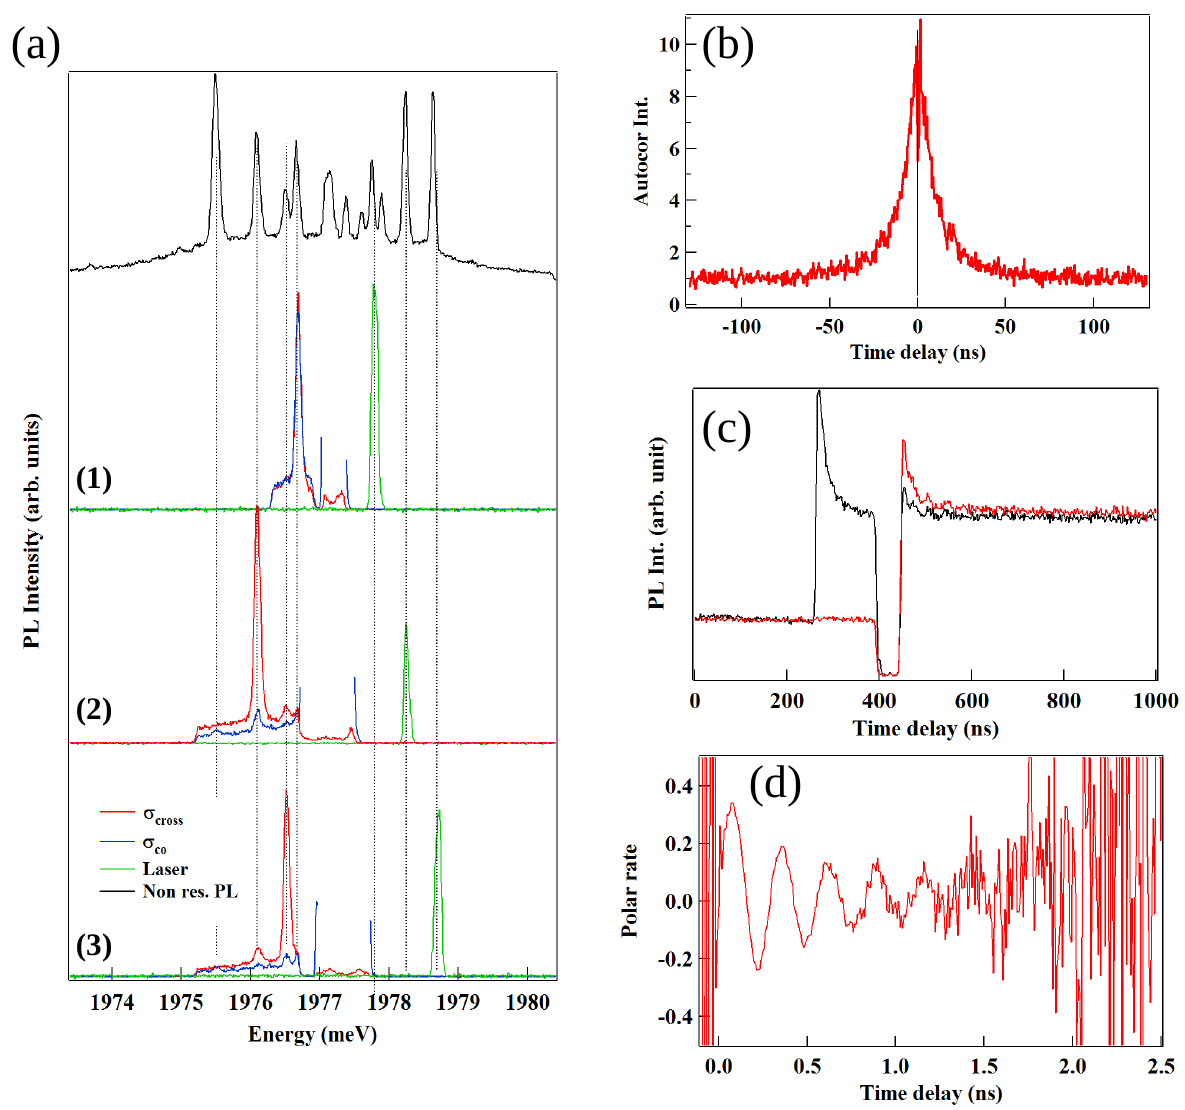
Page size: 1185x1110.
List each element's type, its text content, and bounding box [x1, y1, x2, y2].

text_box (2) [61, 683, 128, 734]
text_box (1) [61, 453, 128, 504]
text_box (d) [734, 748, 818, 815]
text_box (c) [686, 394, 768, 461]
picture [0, 0, 1185, 1110]
text_box (b) [686, 10, 771, 77]
text_box (a) [0, 10, 77, 77]
text_box (3) [61, 920, 128, 971]
